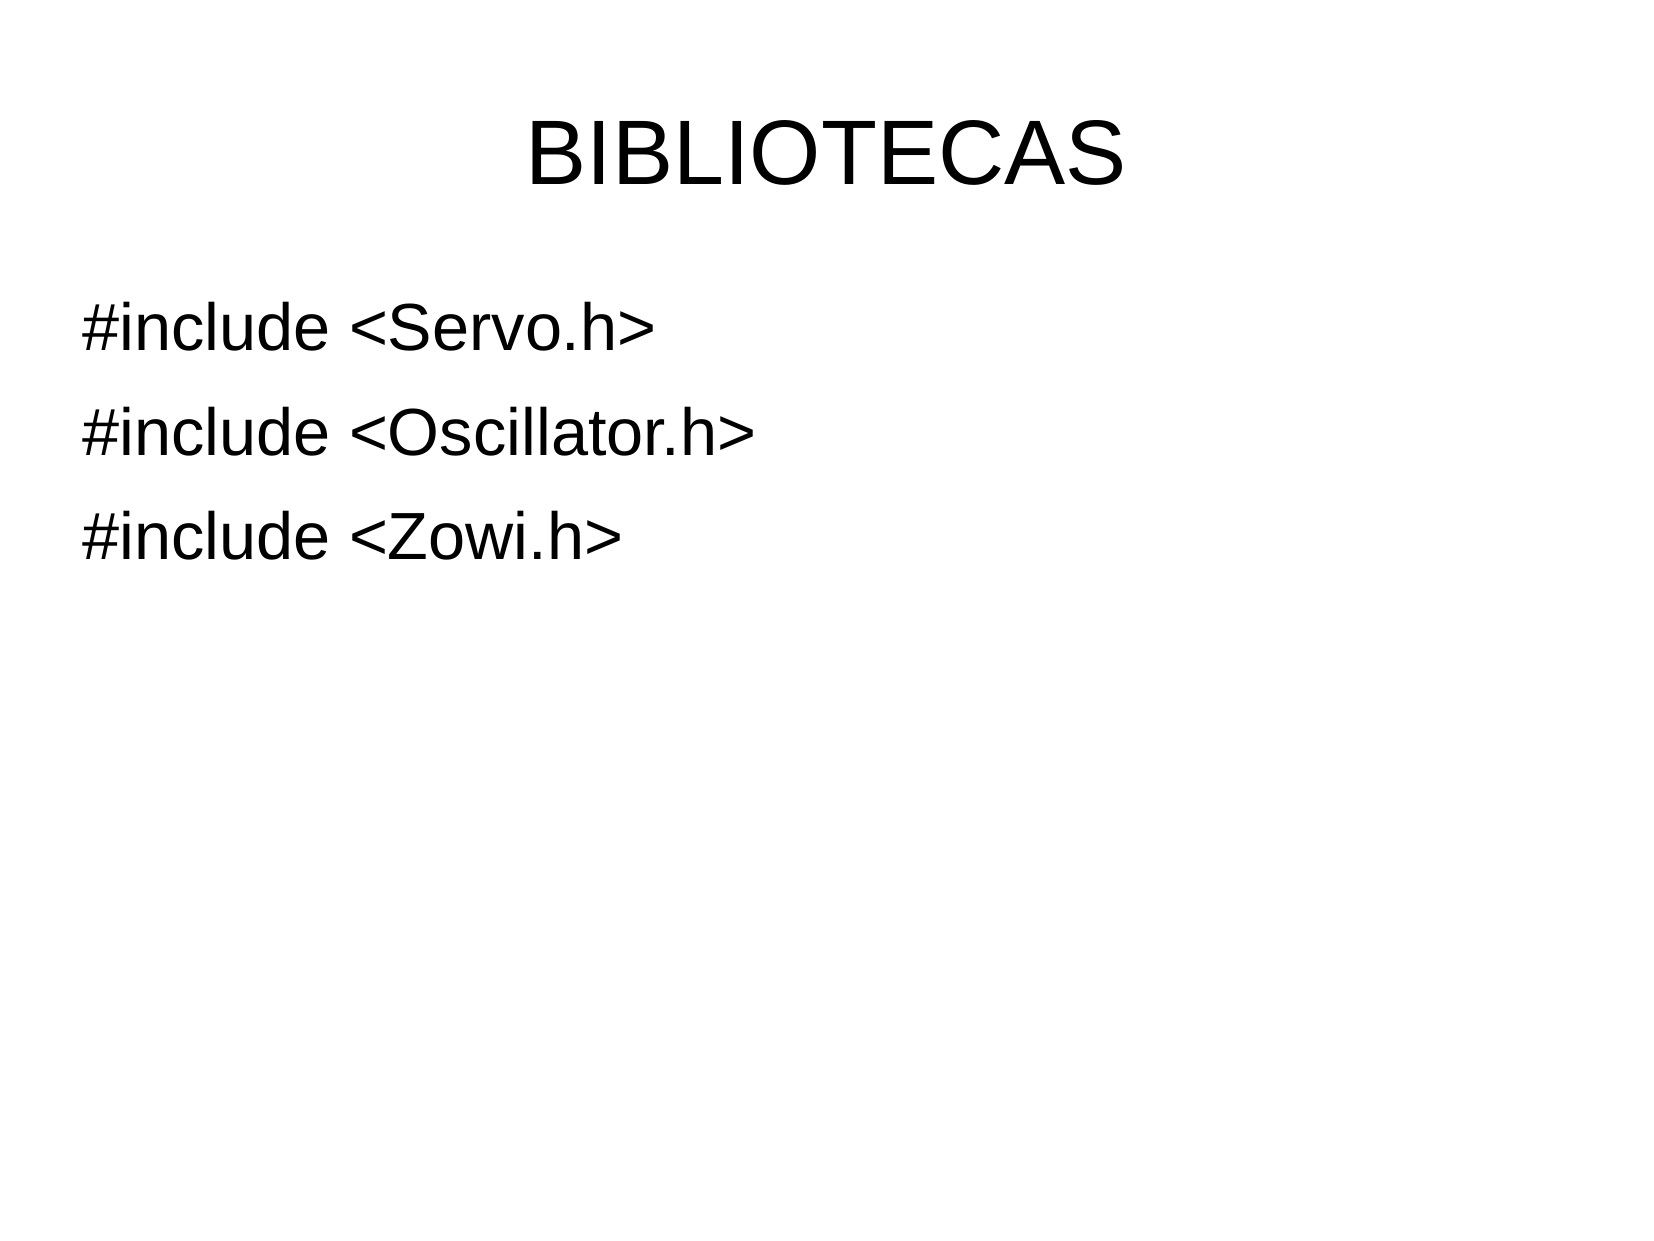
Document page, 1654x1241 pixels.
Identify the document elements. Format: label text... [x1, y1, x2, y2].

list #include <Servo.h> #include <Oscillator.h> #include <Zowi.h> [82, 290, 1571, 1010]
title BIBLIOTECAS [82, 49, 1571, 257]
